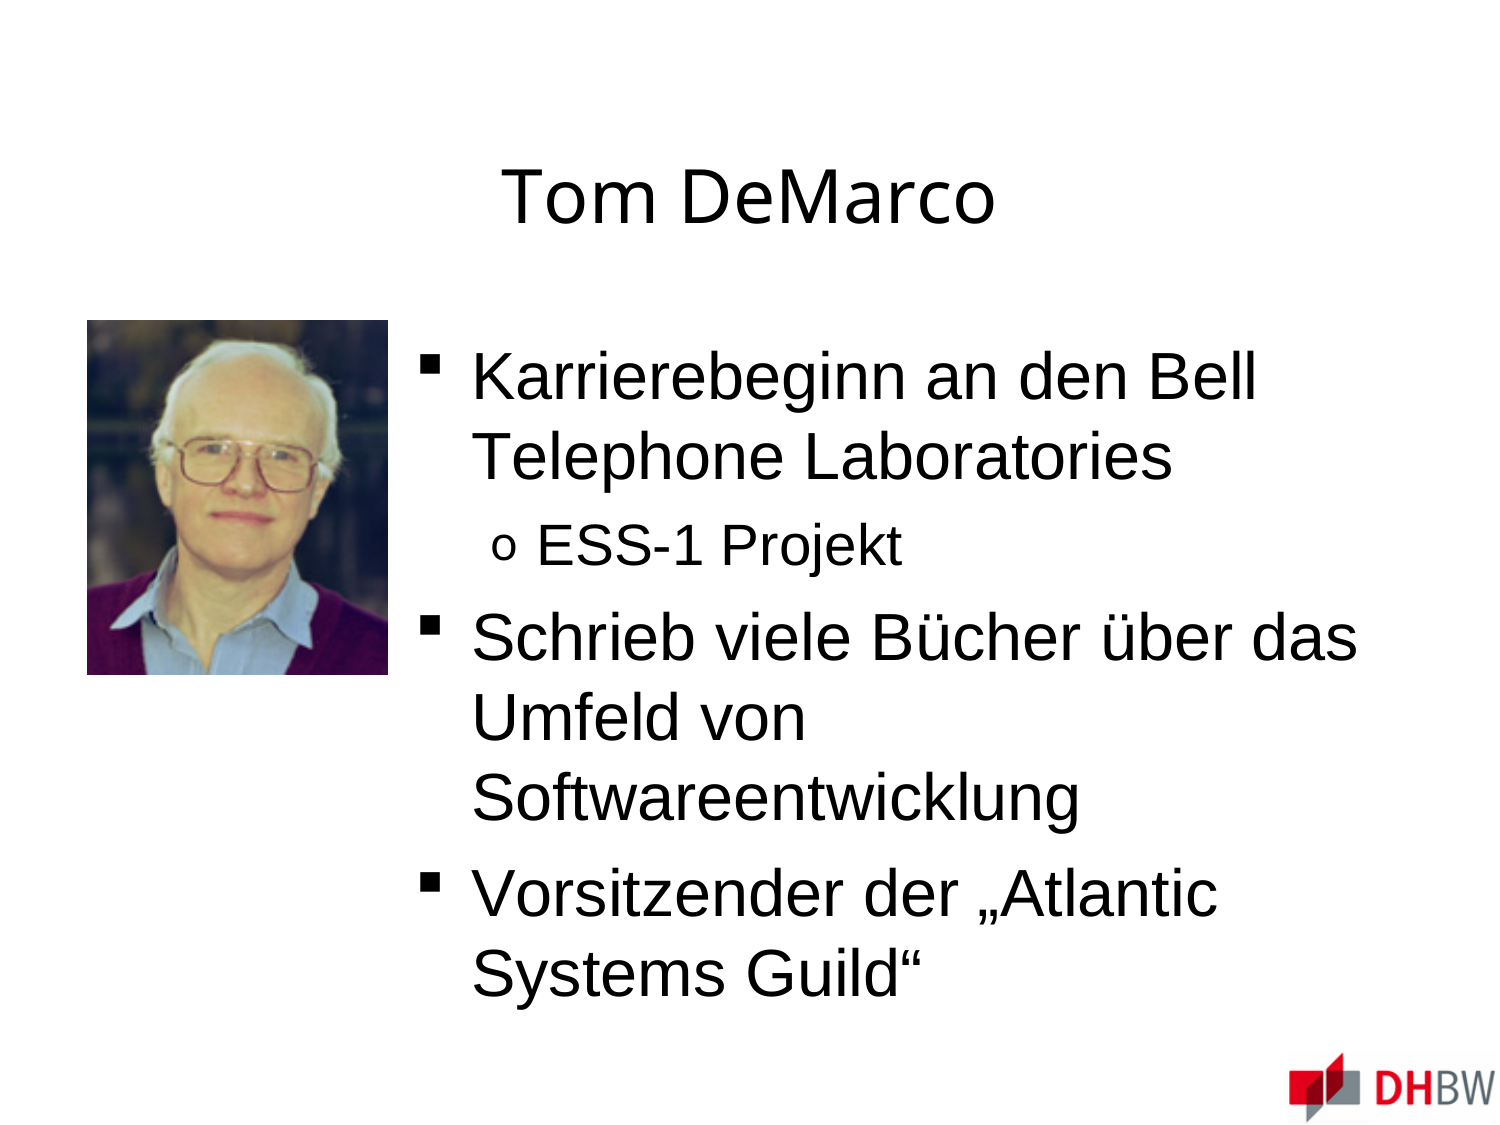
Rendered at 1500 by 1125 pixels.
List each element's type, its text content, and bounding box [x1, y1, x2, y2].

picture [87, 320, 388, 676]
picture [1288, 1051, 1496, 1124]
list Karrierebeginn an den Bell Telephone Laboratories ESS-1 Projekt Schrieb viele Bücher über das Umfeld von Softwareentwicklung Vorsitzender der „Atlantic Systems Guild“ [399, 324, 1388, 1051]
title Tom DeMarco [112, 99, 1388, 288]
